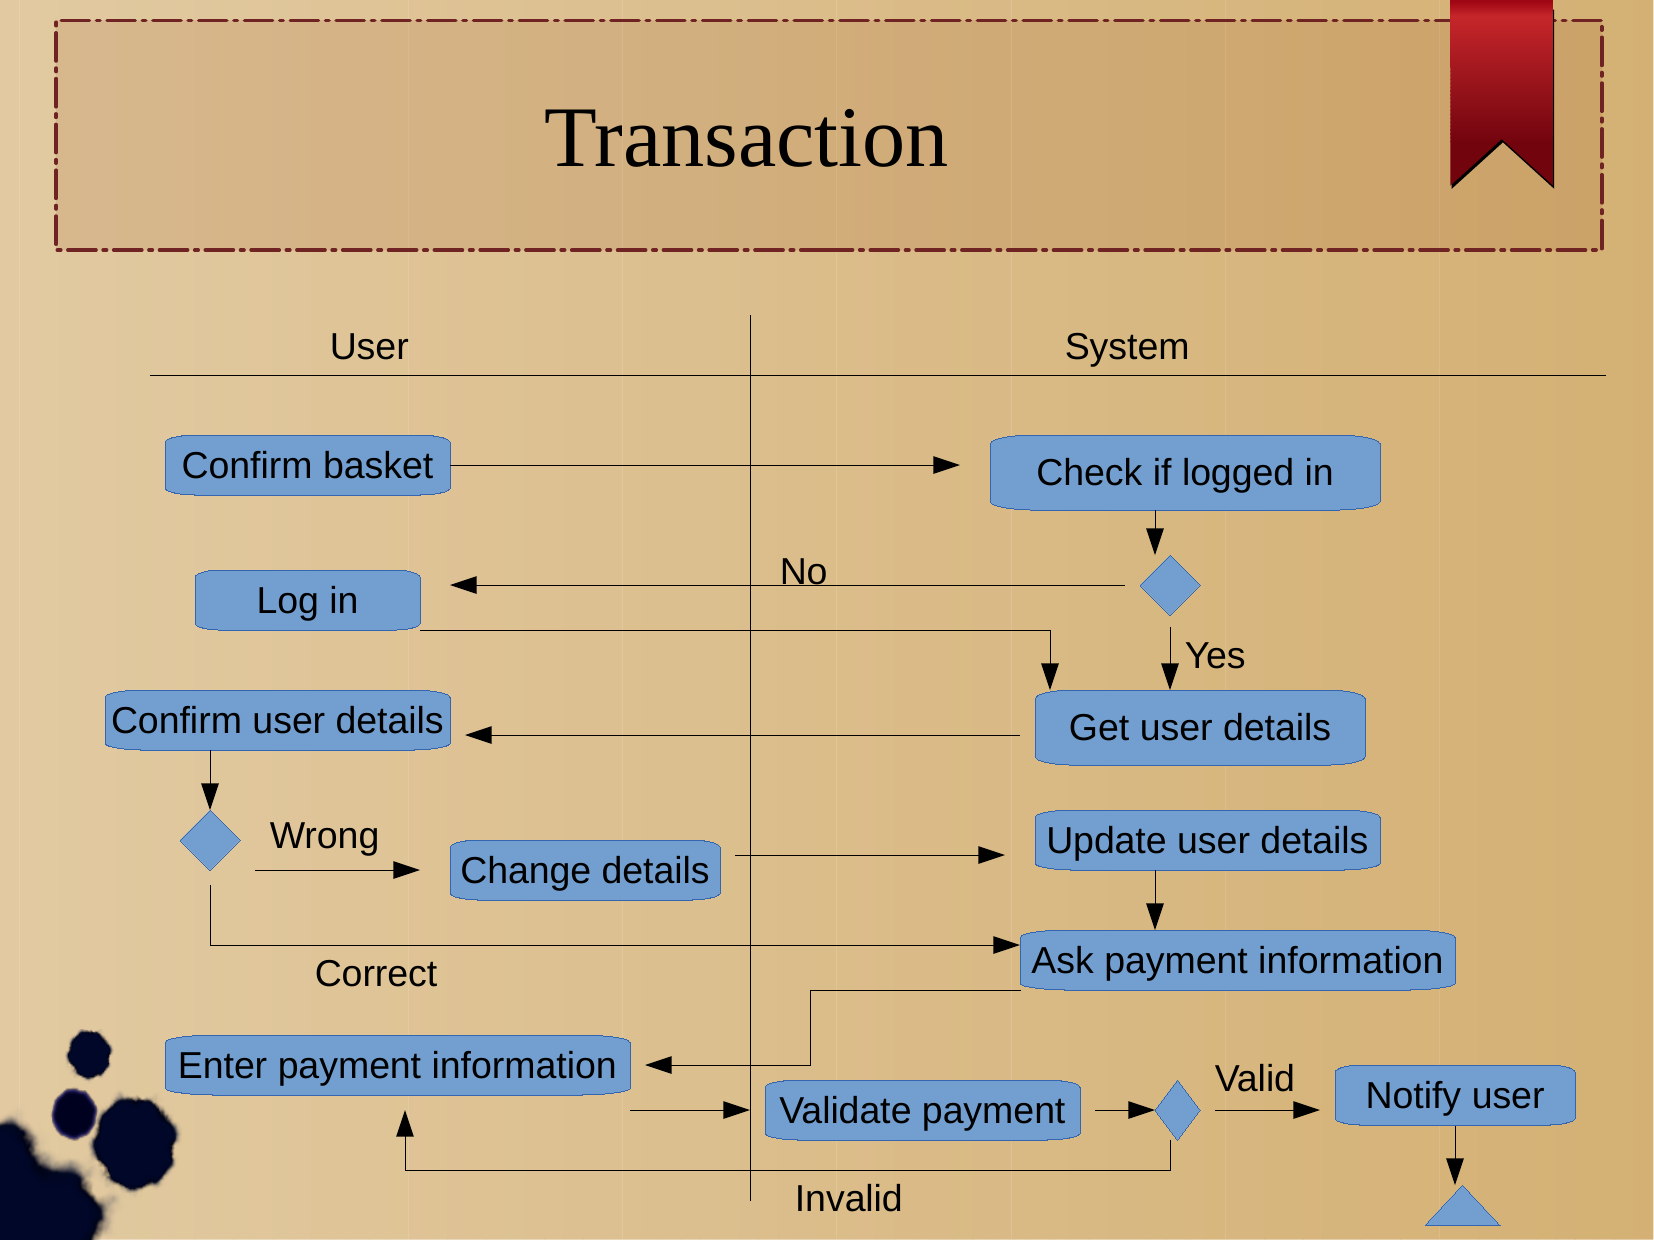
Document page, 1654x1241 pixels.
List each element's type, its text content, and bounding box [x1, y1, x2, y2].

text_box Update user details [1035, 810, 1381, 871]
text_box User [315, 318, 541, 376]
text_box [180, 810, 241, 871]
text_box Confirm user details [105, 690, 451, 751]
text_box Change details [450, 840, 721, 901]
text_box Validate payment [765, 1080, 1081, 1141]
text_box Yes [1171, 626, 1306, 684]
text_box System [1050, 318, 1231, 376]
text_box Valid [1200, 1050, 1321, 1107]
text_box No [765, 543, 946, 601]
text_box Wrong [255, 806, 421, 864]
text_box Get user details [1035, 690, 1366, 766]
text_box Invalid [780, 1170, 1066, 1227]
text_box Confirm basket [165, 435, 451, 496]
text_box [1155, 1080, 1201, 1141]
title Transaction [82, 47, 1412, 229]
text_box Log in [195, 570, 421, 631]
text_box [1140, 555, 1201, 616]
text_box Enter payment information [165, 1035, 631, 1096]
text_box Correct [300, 945, 571, 1002]
text_box Ask payment information [1020, 930, 1456, 991]
text_box [1425, 1185, 1501, 1226]
text_box Notify user [1335, 1065, 1576, 1126]
text_box Check if logged in [990, 435, 1381, 511]
